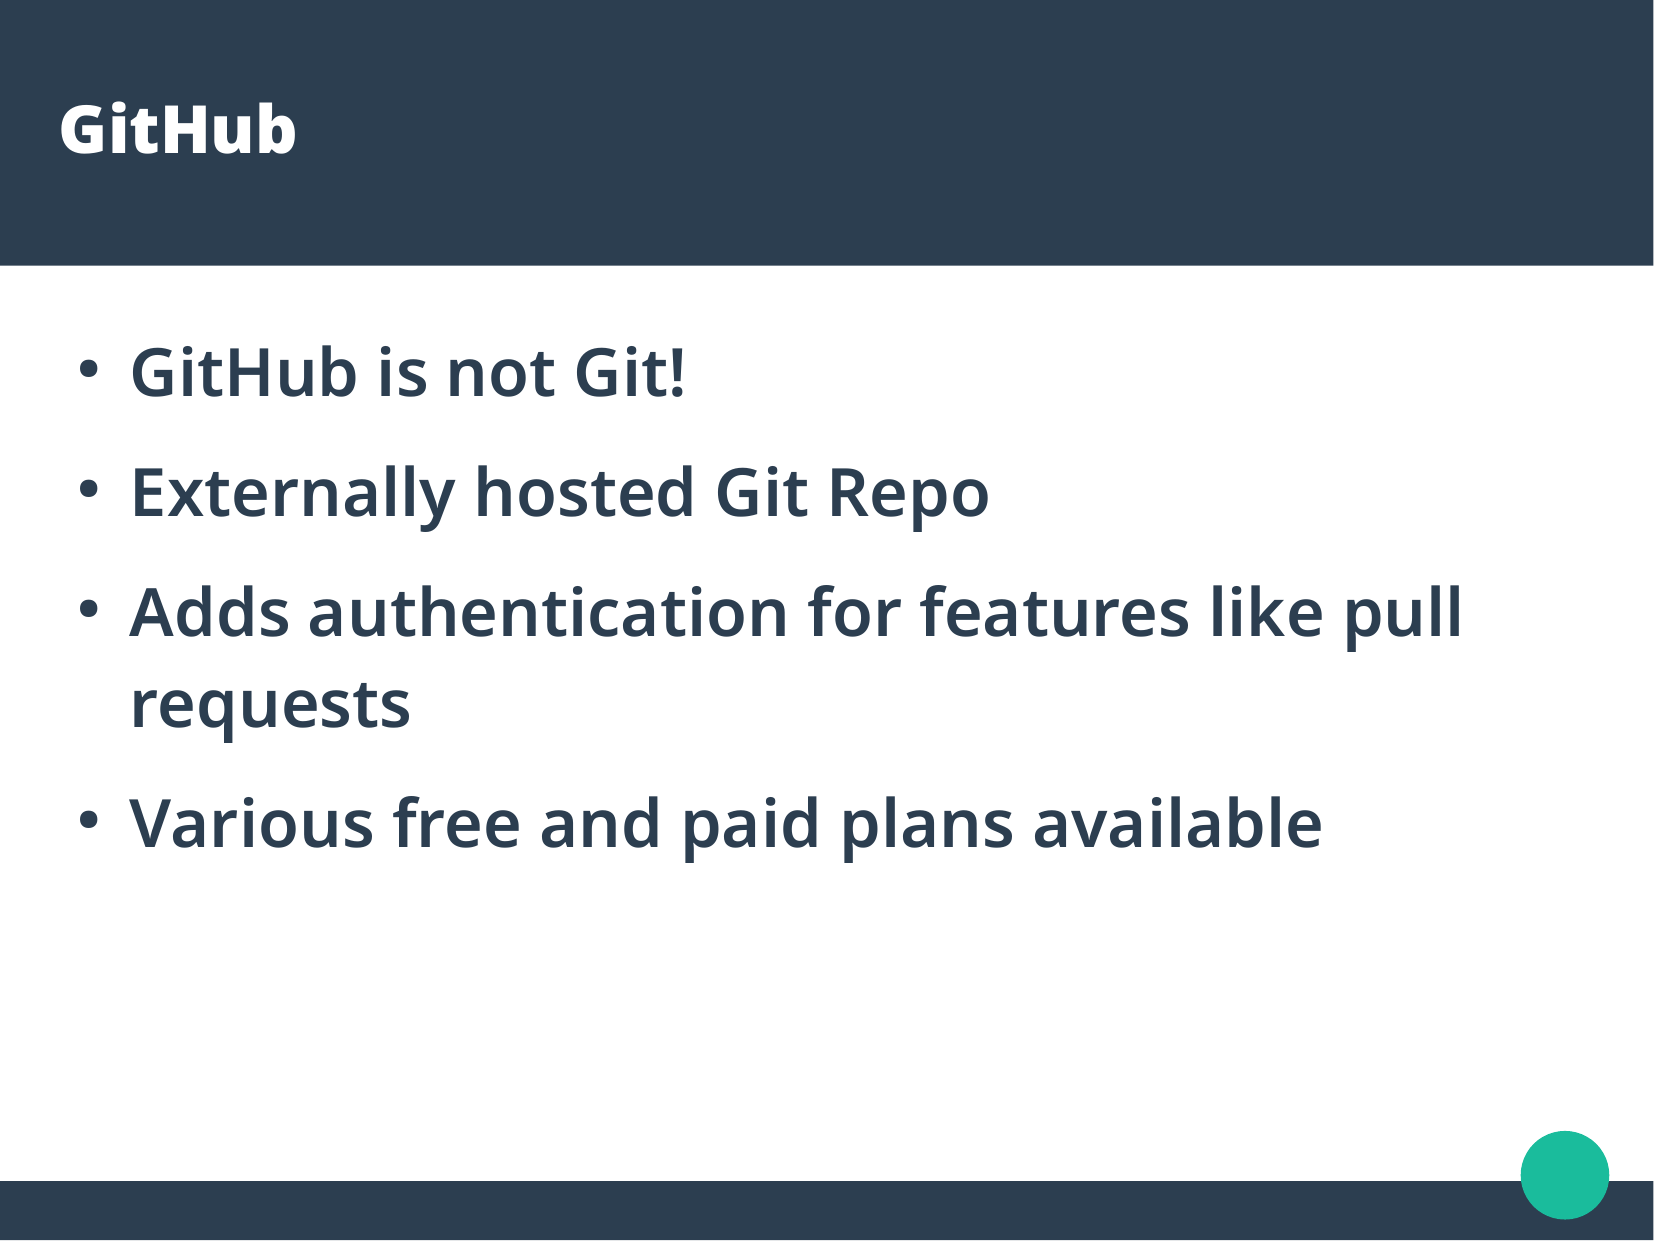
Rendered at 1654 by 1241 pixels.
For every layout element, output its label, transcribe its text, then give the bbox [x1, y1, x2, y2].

list GitHub is not Git! Externally hosted Git Repo Adds authentication for features like pull requests Various free and paid plans available [59, 324, 1595, 1152]
title GitHub [59, 49, 1595, 207]
